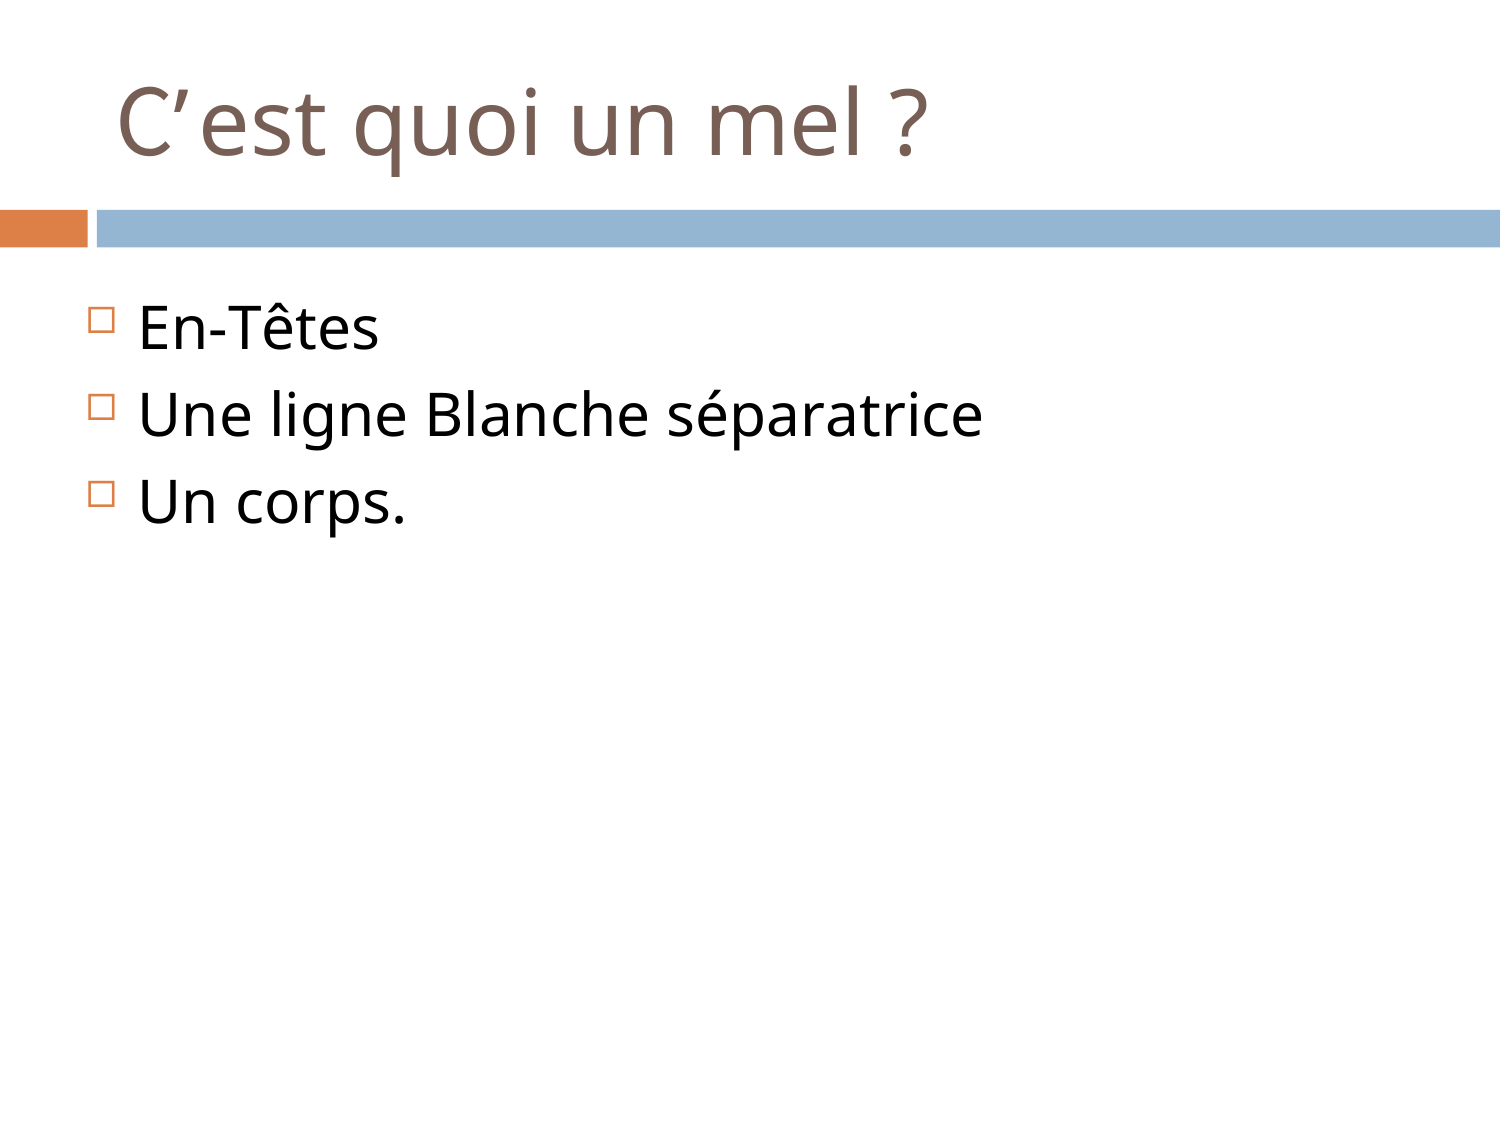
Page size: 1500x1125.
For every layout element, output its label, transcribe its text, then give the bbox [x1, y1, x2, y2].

list En-Têtes Une ligne Blanche séparatrice Un corps. [70, 281, 1408, 1019]
title C’est quoi un mel ? [100, 37, 1438, 201]
